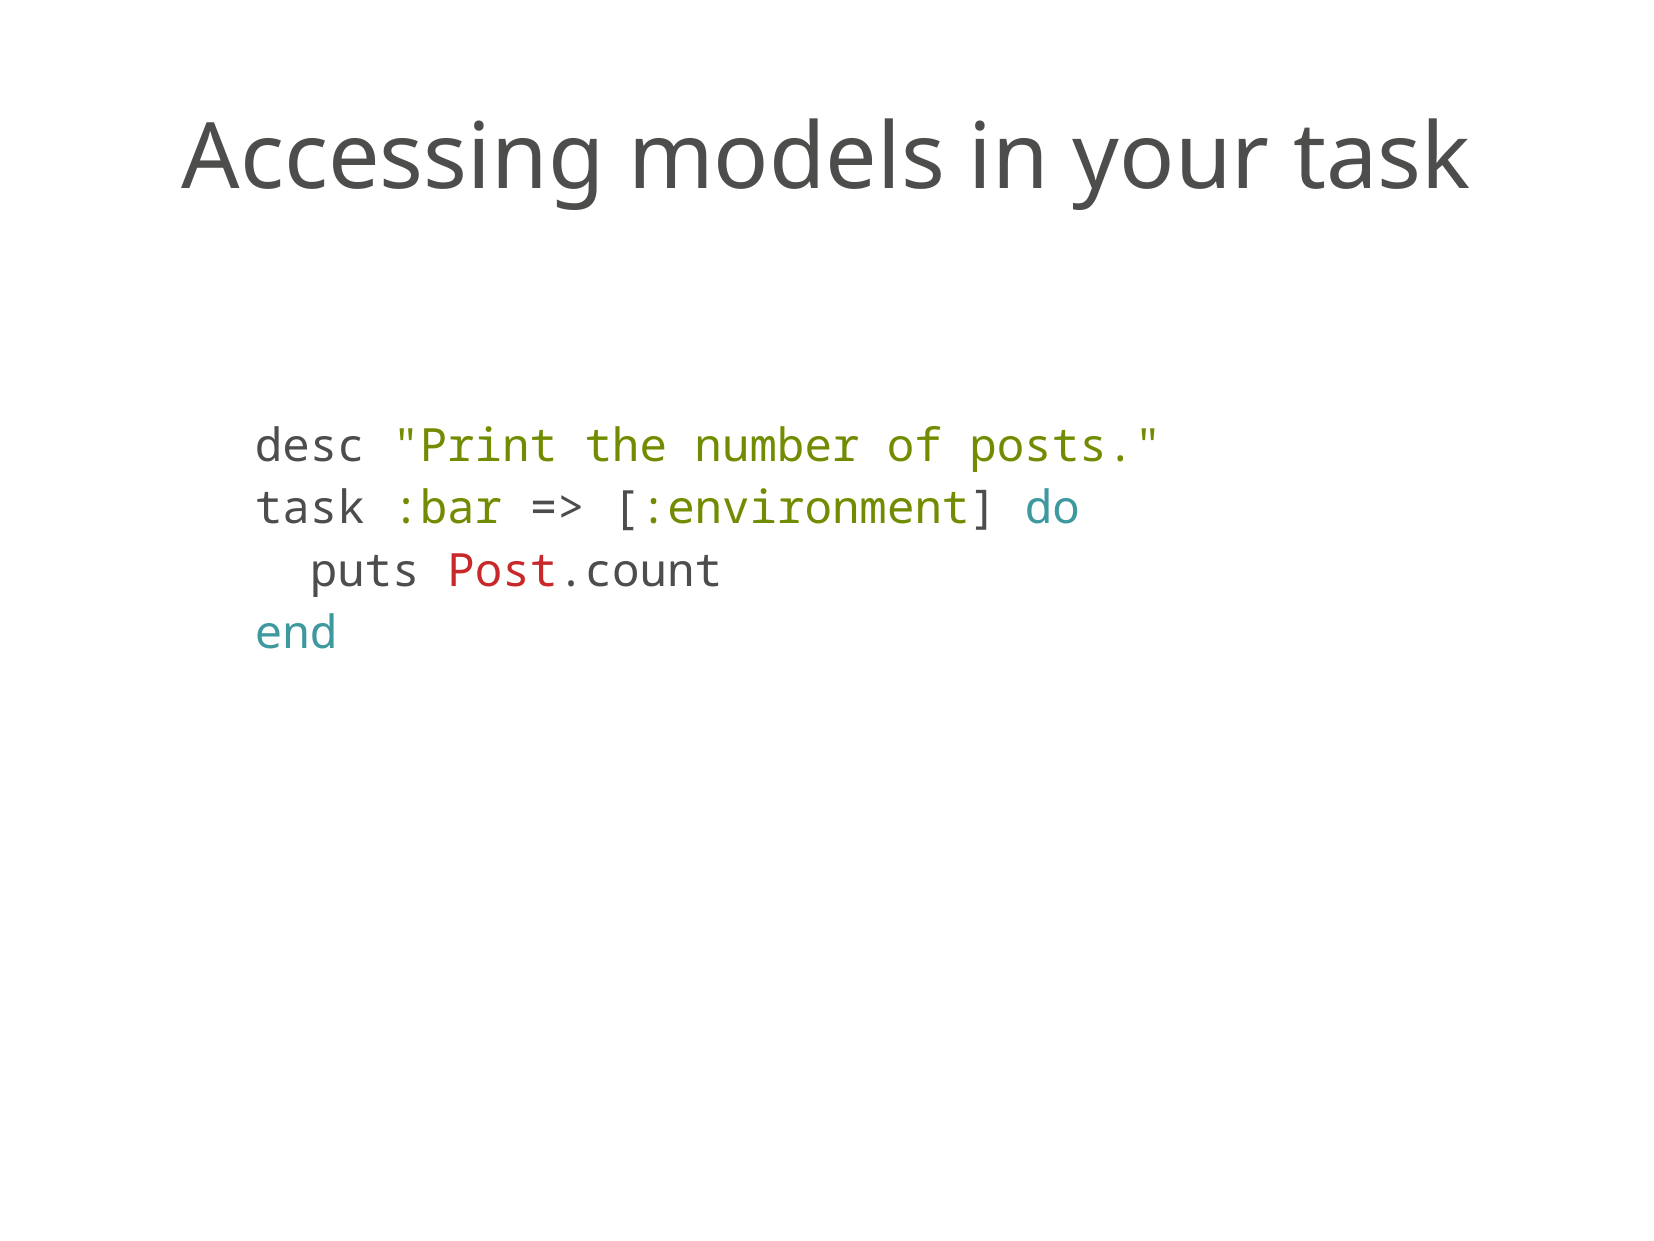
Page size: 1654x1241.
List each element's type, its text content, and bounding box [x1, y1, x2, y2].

title Accessing models in your task [82, 49, 1571, 257]
text_box desc "Print the number of posts." task :bar => [:environment] do puts Post.count end [240, 405, 1366, 811]
